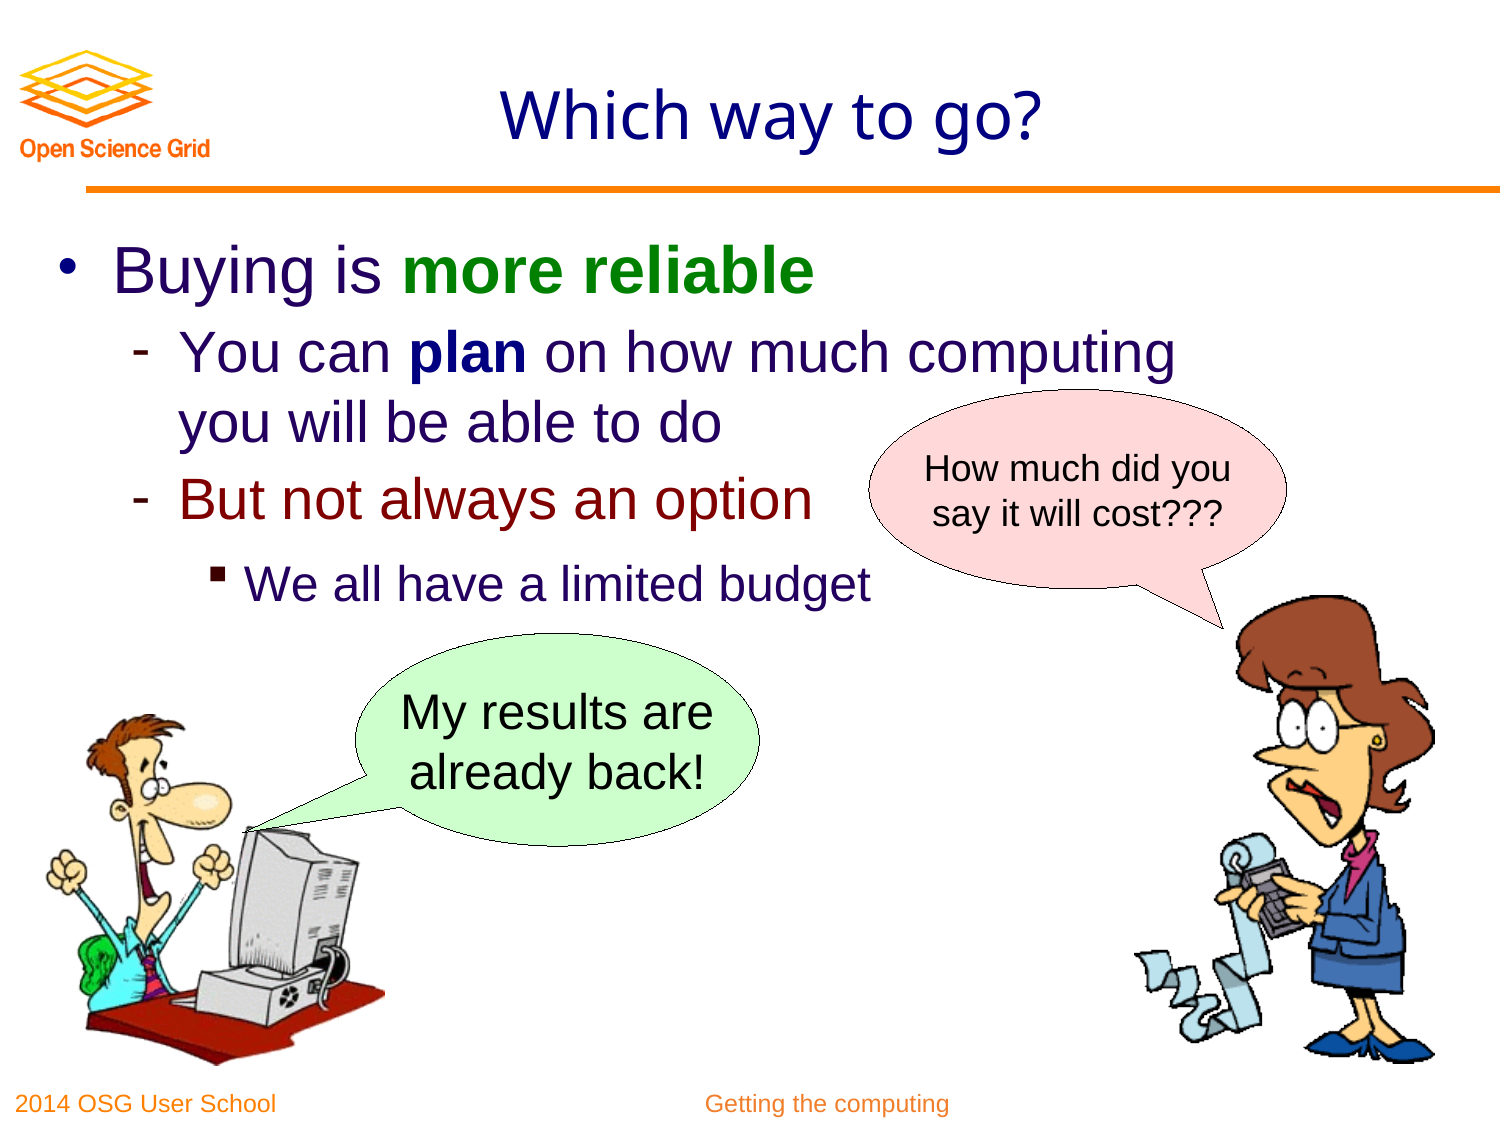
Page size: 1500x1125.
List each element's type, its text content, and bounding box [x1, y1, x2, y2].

text_box How much did you say it will cost??? [868, 389, 1287, 595]
text_box My results are already back! [242, 633, 760, 847]
list Buying is more reliable You can plan on how much computing you will be able to do But not always an option We all have a limited budget [41, 218, 1471, 1064]
picture [0, 27, 201, 179]
picture [1134, 595, 1435, 1064]
title Which way to go? [201, 11, 1342, 215]
picture [44, 714, 385, 1066]
